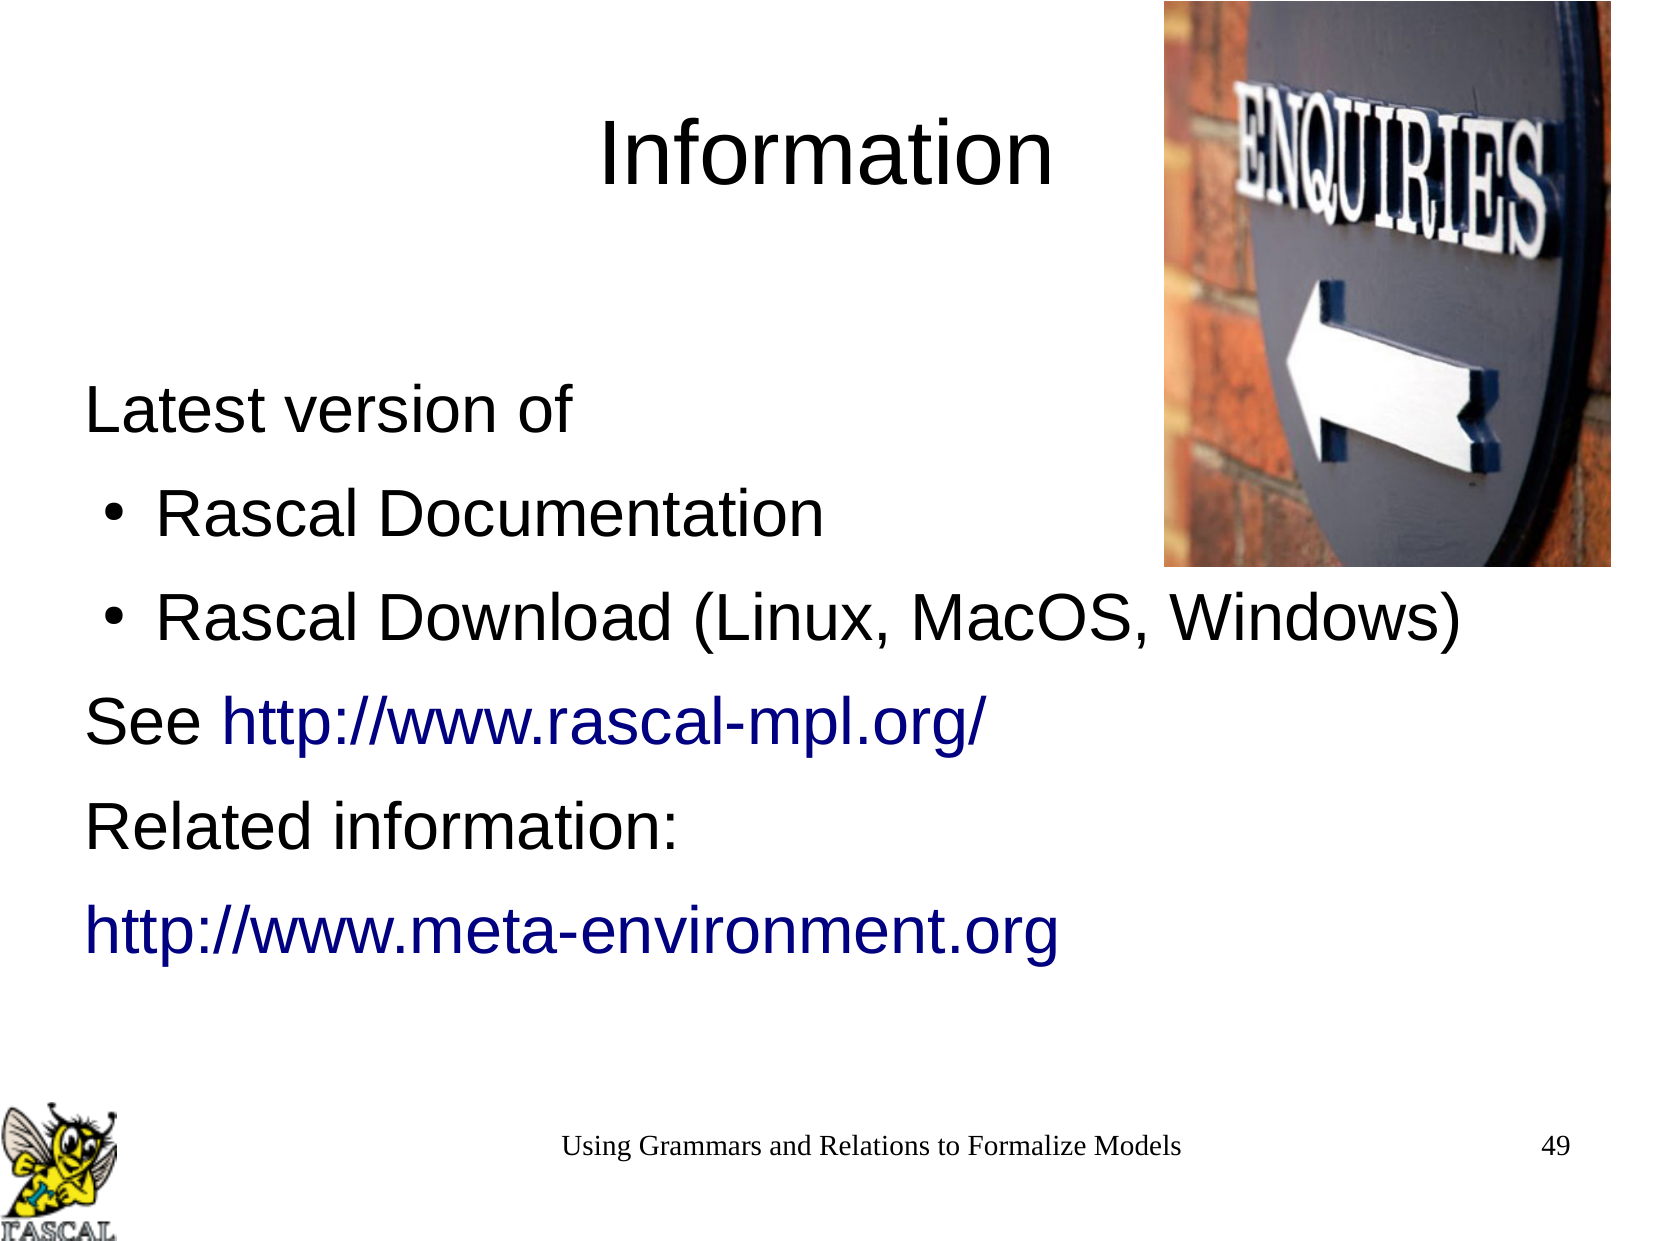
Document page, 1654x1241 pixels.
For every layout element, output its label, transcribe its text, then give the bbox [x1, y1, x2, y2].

picture [1164, 1, 1611, 567]
title Information [82, 49, 1164, 257]
picture [0, 1102, 117, 1241]
list Latest version of Rascal Documentation Rascal Download (Linux, MacOS, Windows) See http://www.rascal-mpl.org/ Related information: http://www.meta-environment.org [84, 281, 1573, 1100]
